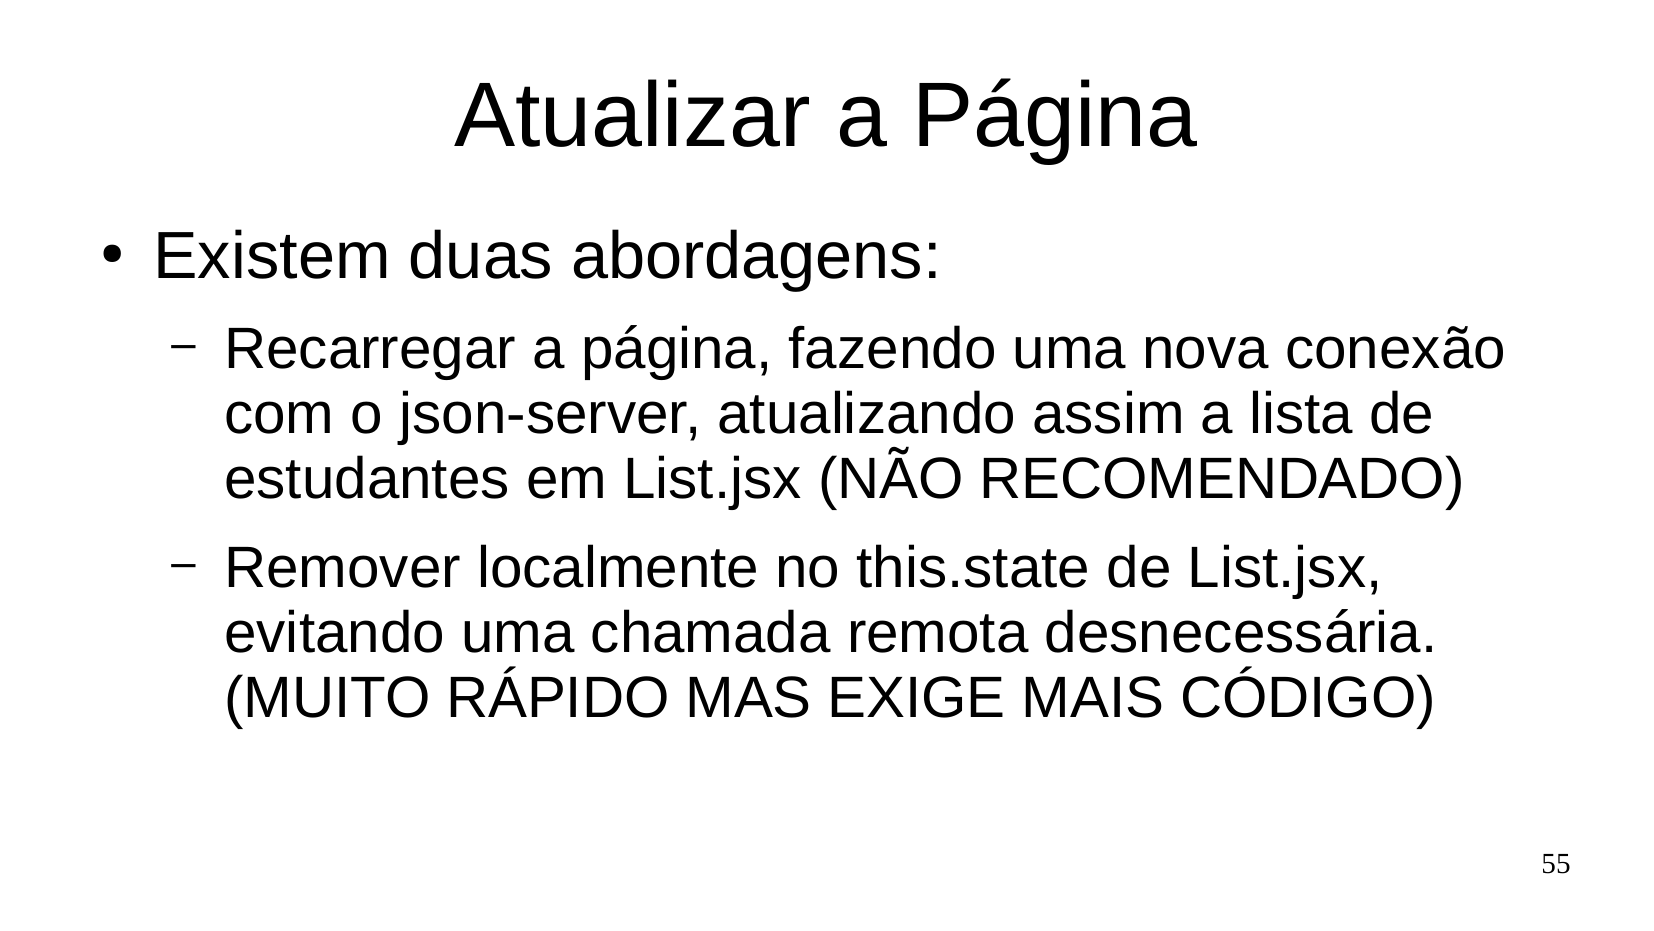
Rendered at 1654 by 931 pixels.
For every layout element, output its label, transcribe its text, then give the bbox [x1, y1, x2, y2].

list Existem duas abordagens: Recarregar a página, fazendo uma nova conexão com o json-server, atualizando assim a lista de estudantes em List.jsx (NÃO RECOMENDADO) Remover localmente no this.state de List.jsx, evitando uma chamada remota desnecessária. (MUITO RÁPIDO MAS EXIGE MAIS CÓDIGO) [82, 217, 1571, 758]
title Atualizar a Página [82, 37, 1571, 193]
